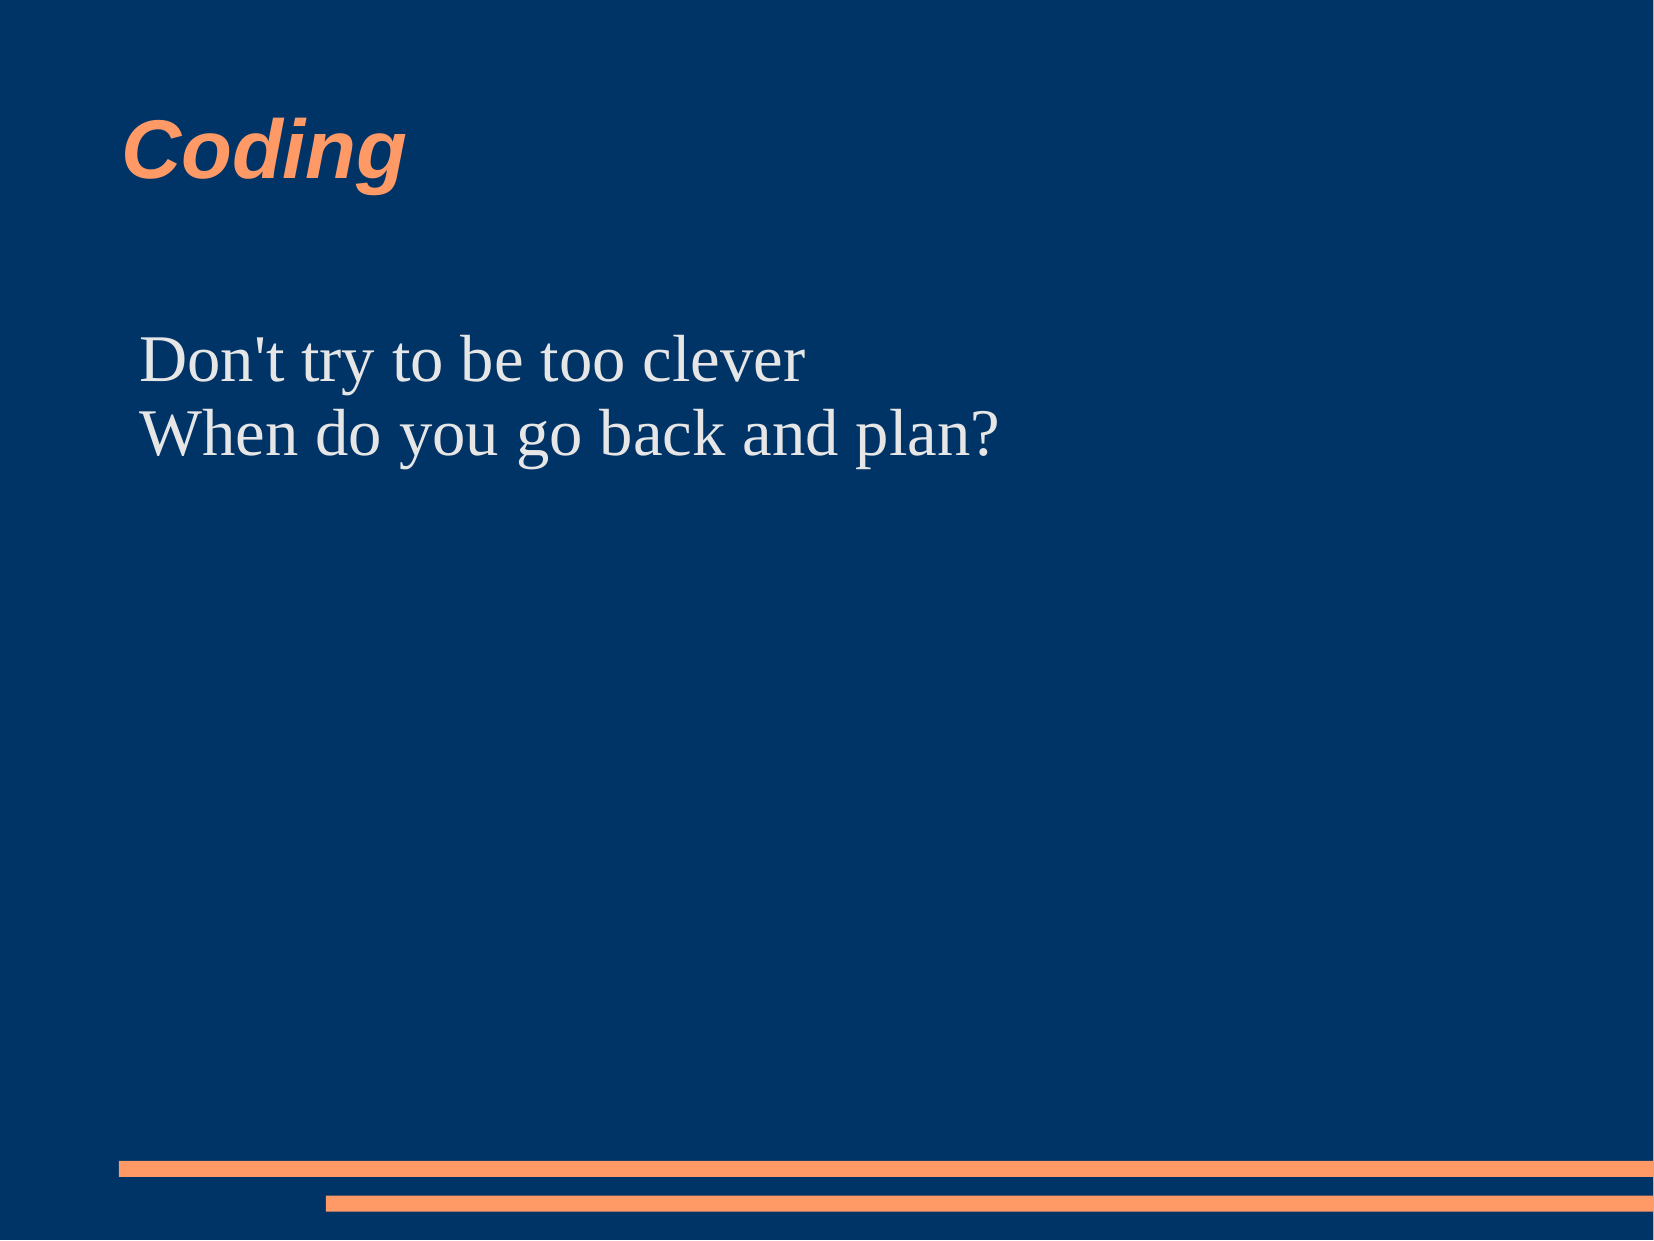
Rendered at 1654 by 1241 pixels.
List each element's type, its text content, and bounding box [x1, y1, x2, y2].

list Don't try to be too clever When do you go back and plan? [121, 322, 1561, 1118]
title Coding [121, 53, 1534, 247]
